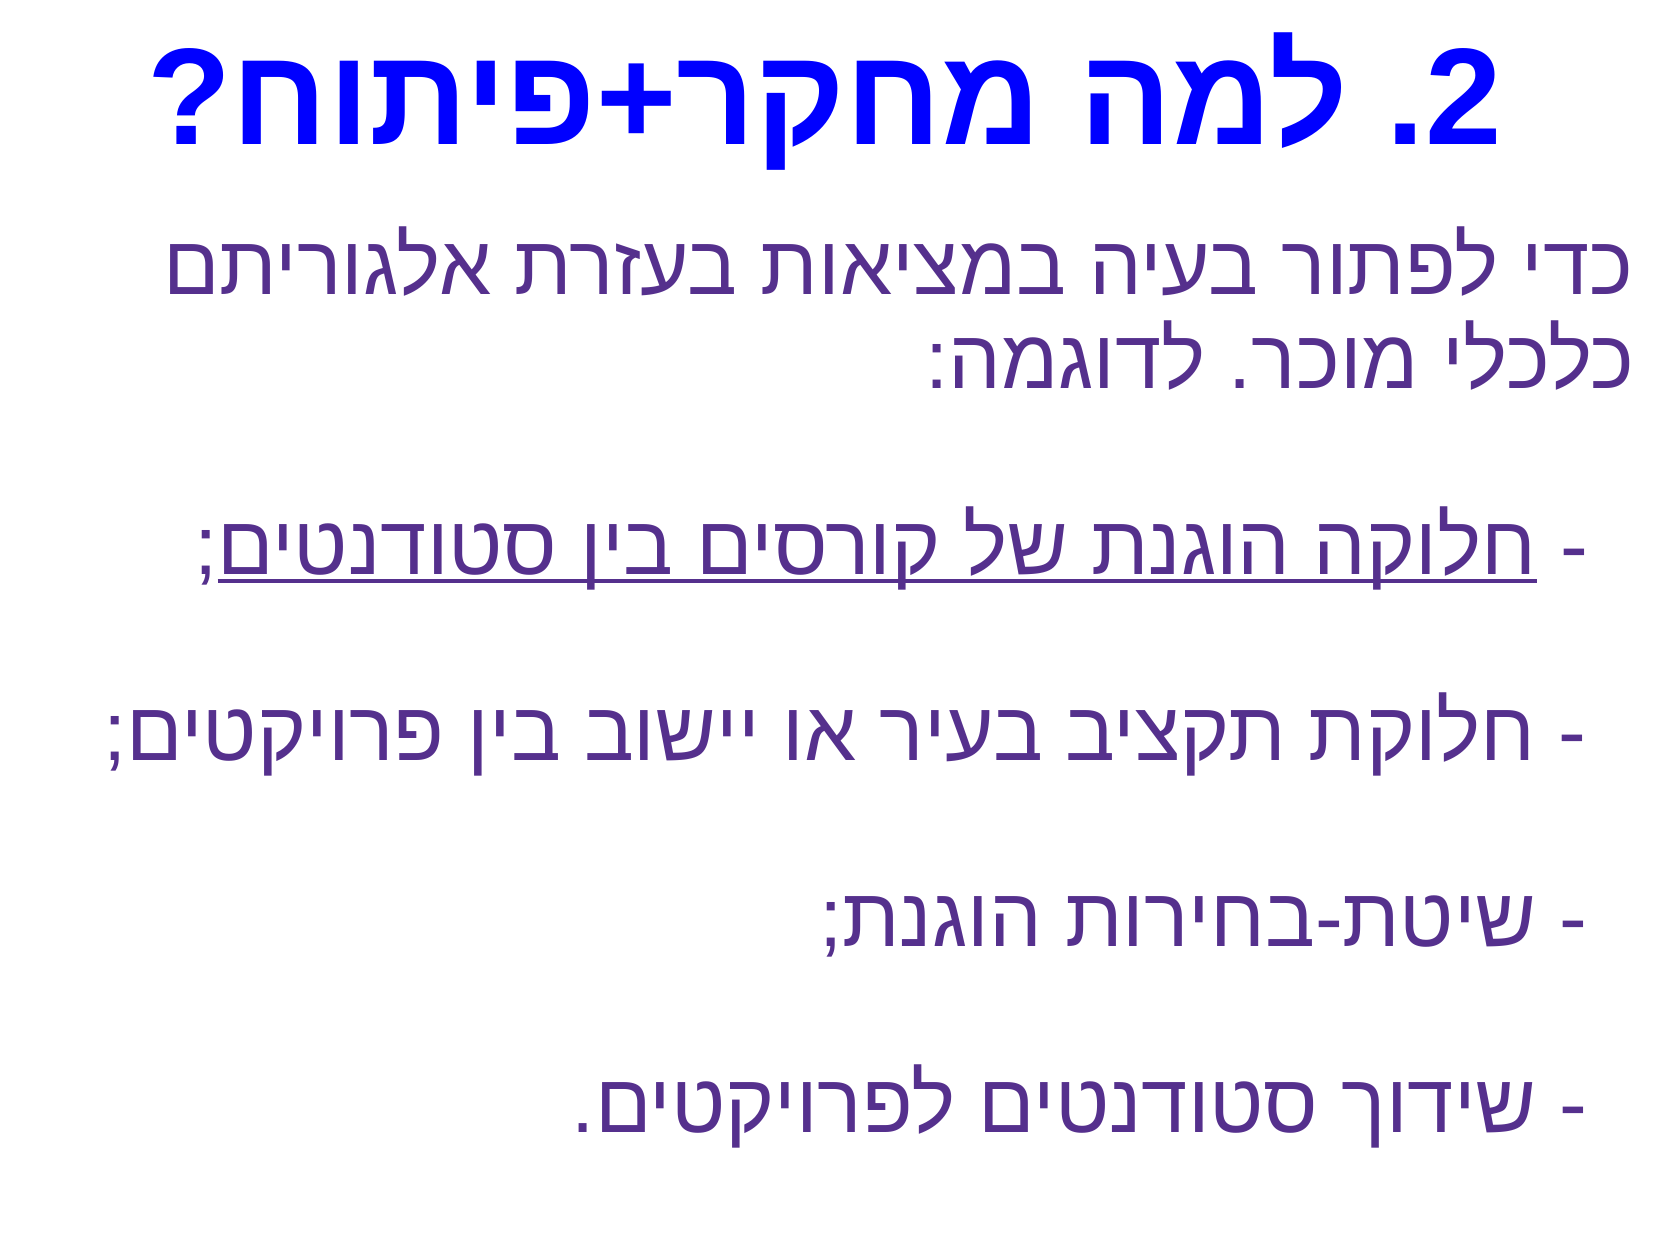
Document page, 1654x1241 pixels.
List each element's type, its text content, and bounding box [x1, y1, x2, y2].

title כדי לפתור בעיה במציאות בעזרת אלגוריתם כלכלי מוכר. לדוגמה: - חלוקה הוגנת של קורסים בין סטודנטים; - חלוקת תקציב בעיר או יישוב בין פרויקטים; - שיטת-בחירות הוגנת; - שידוך סטודנטים לפרויקטים. [15, 219, 1636, 1241]
title 2. למה מחקר+פיתוח? [30, 15, 1621, 181]
